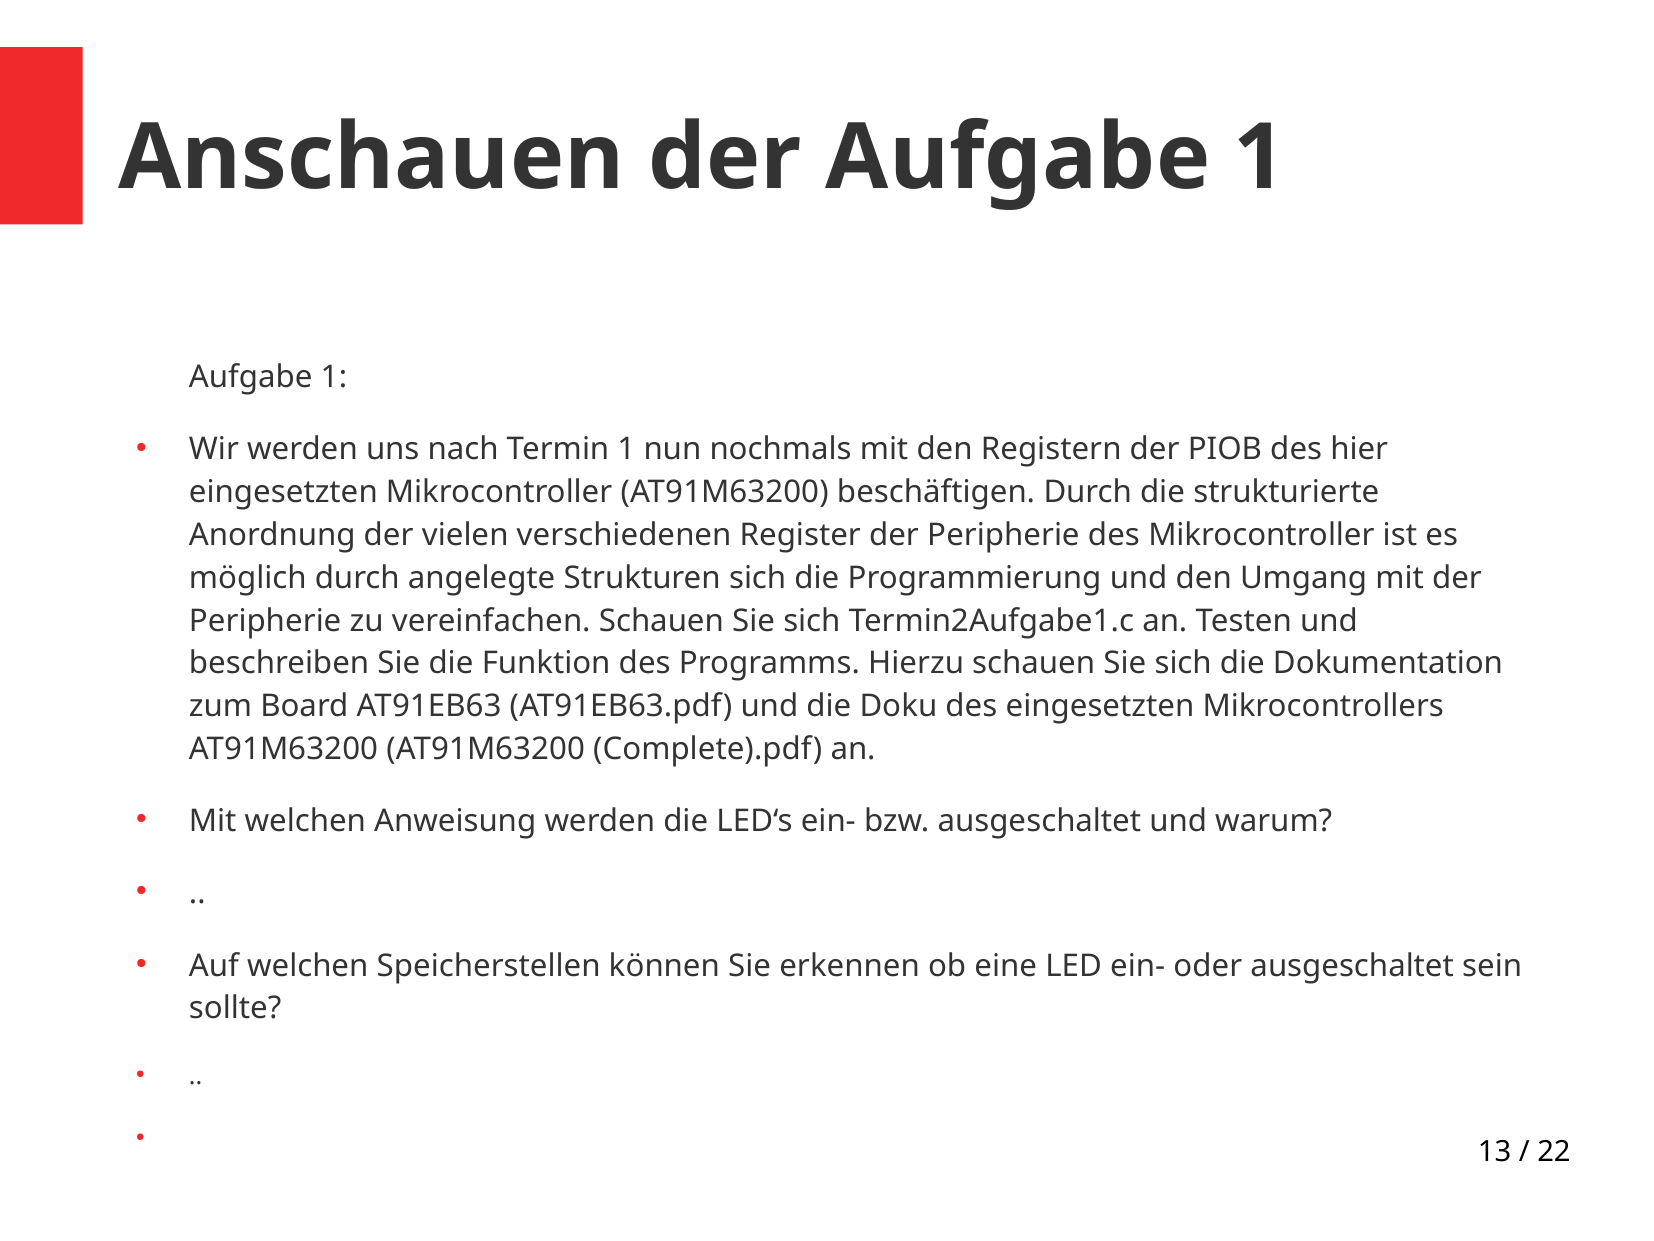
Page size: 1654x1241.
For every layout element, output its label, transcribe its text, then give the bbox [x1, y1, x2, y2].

title Anschauen der Aufgabe 1 [118, 49, 1571, 257]
list Aufgabe 1: Wir werden uns nach Termin 1 nun nochmals mit den Registern der PIOB des hier eingesetzten Mikrocontroller (AT91M63200) beschäftigen. Durch die strukturierte Anordnung der vielen verschiedenen Register der Peripherie des Mikrocontroller ist es möglich durch angelegte Strukturen sich die Programmierung und den Umgang mit der Peripherie zu vereinfachen. Schauen Sie sich Termin2Aufgabe1.c an. Testen und beschreiben Sie die Funktion des Programms. Hierzu schauen Sie sich die Dokumentation zum Board AT91EB63 (AT91EB63.pdf) und die Doku des eingesetzten Mikrocontrollers AT91M63200 (AT91M63200 (Complete).pdf) an. Mit welchen Anweisung werden die LED‘s ein- bzw. ausgeschaltet und warum? .. Auf welchen Speicherstellen können Sie erkennen ob eine LED ein- oder ausgeschaltet sein sollte? .. [118, 354, 1536, 1074]
